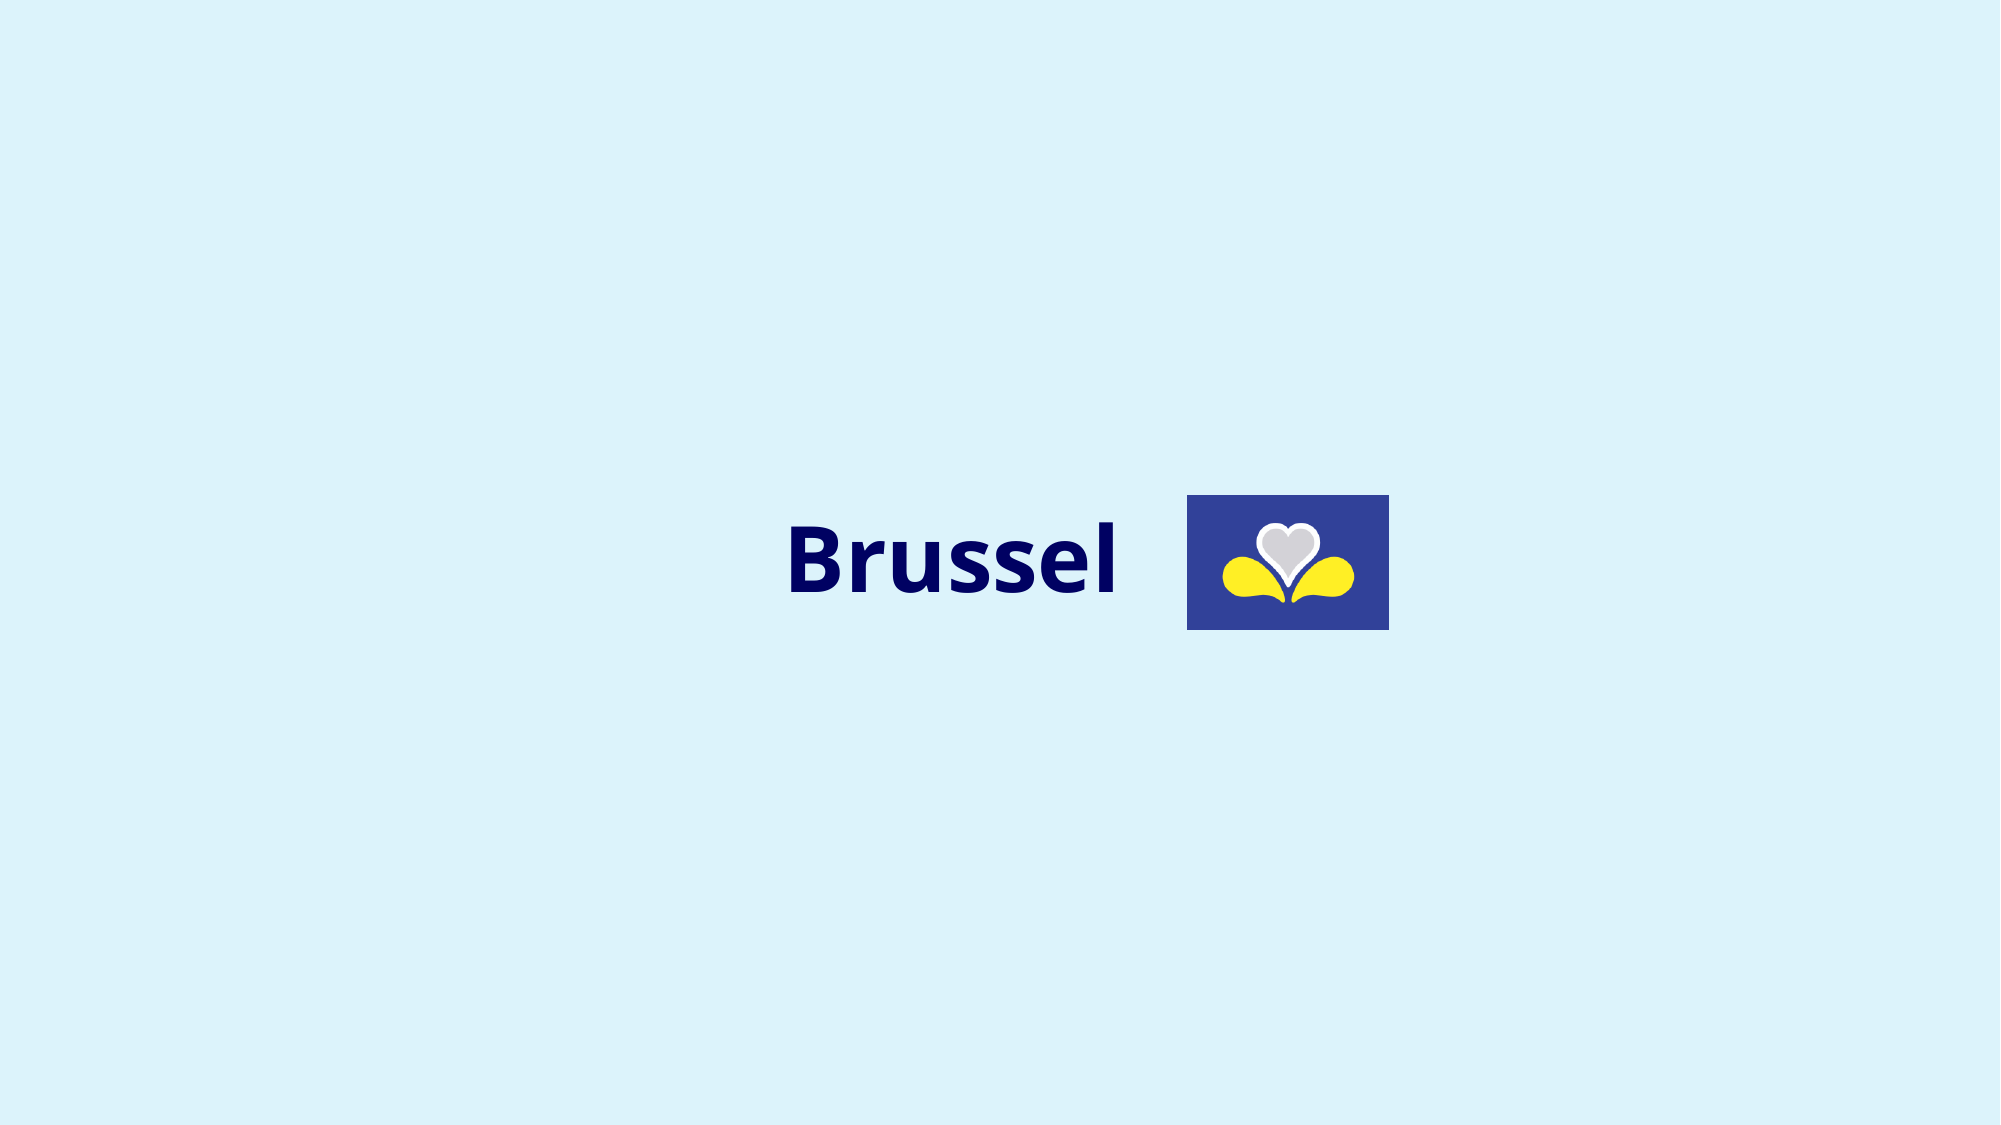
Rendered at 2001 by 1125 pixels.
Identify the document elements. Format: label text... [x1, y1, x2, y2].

title Brussel [89, 453, 1815, 672]
picture [1187, 495, 1389, 630]
